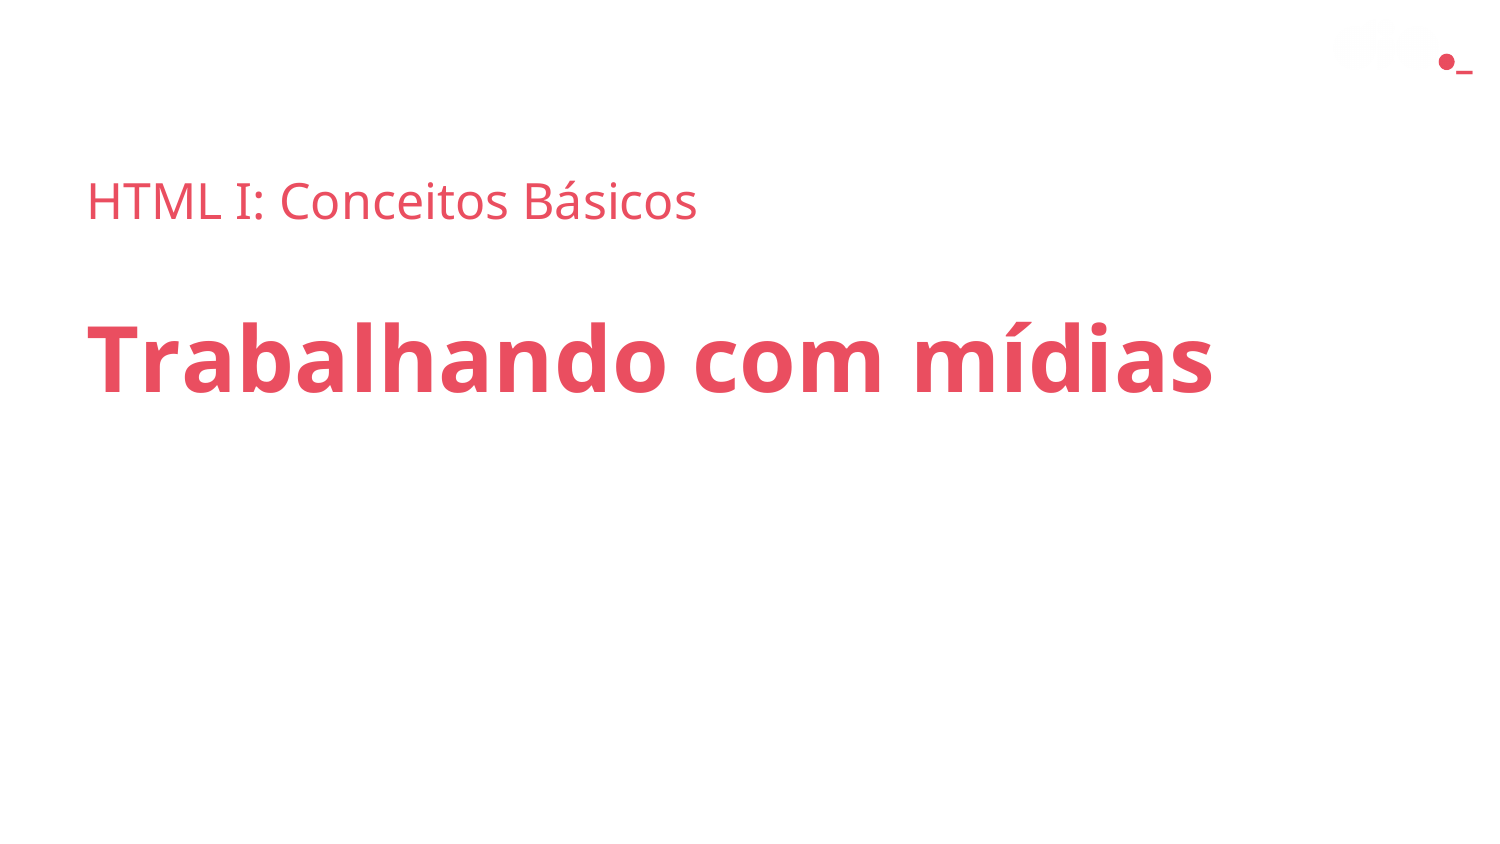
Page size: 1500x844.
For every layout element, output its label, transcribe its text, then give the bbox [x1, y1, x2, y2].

text_box Trabalhando com mídias [71, 269, 1342, 550]
text_box HTML I: Conceitos Básicos [71, 145, 1383, 225]
picture [1333, 19, 1473, 75]
